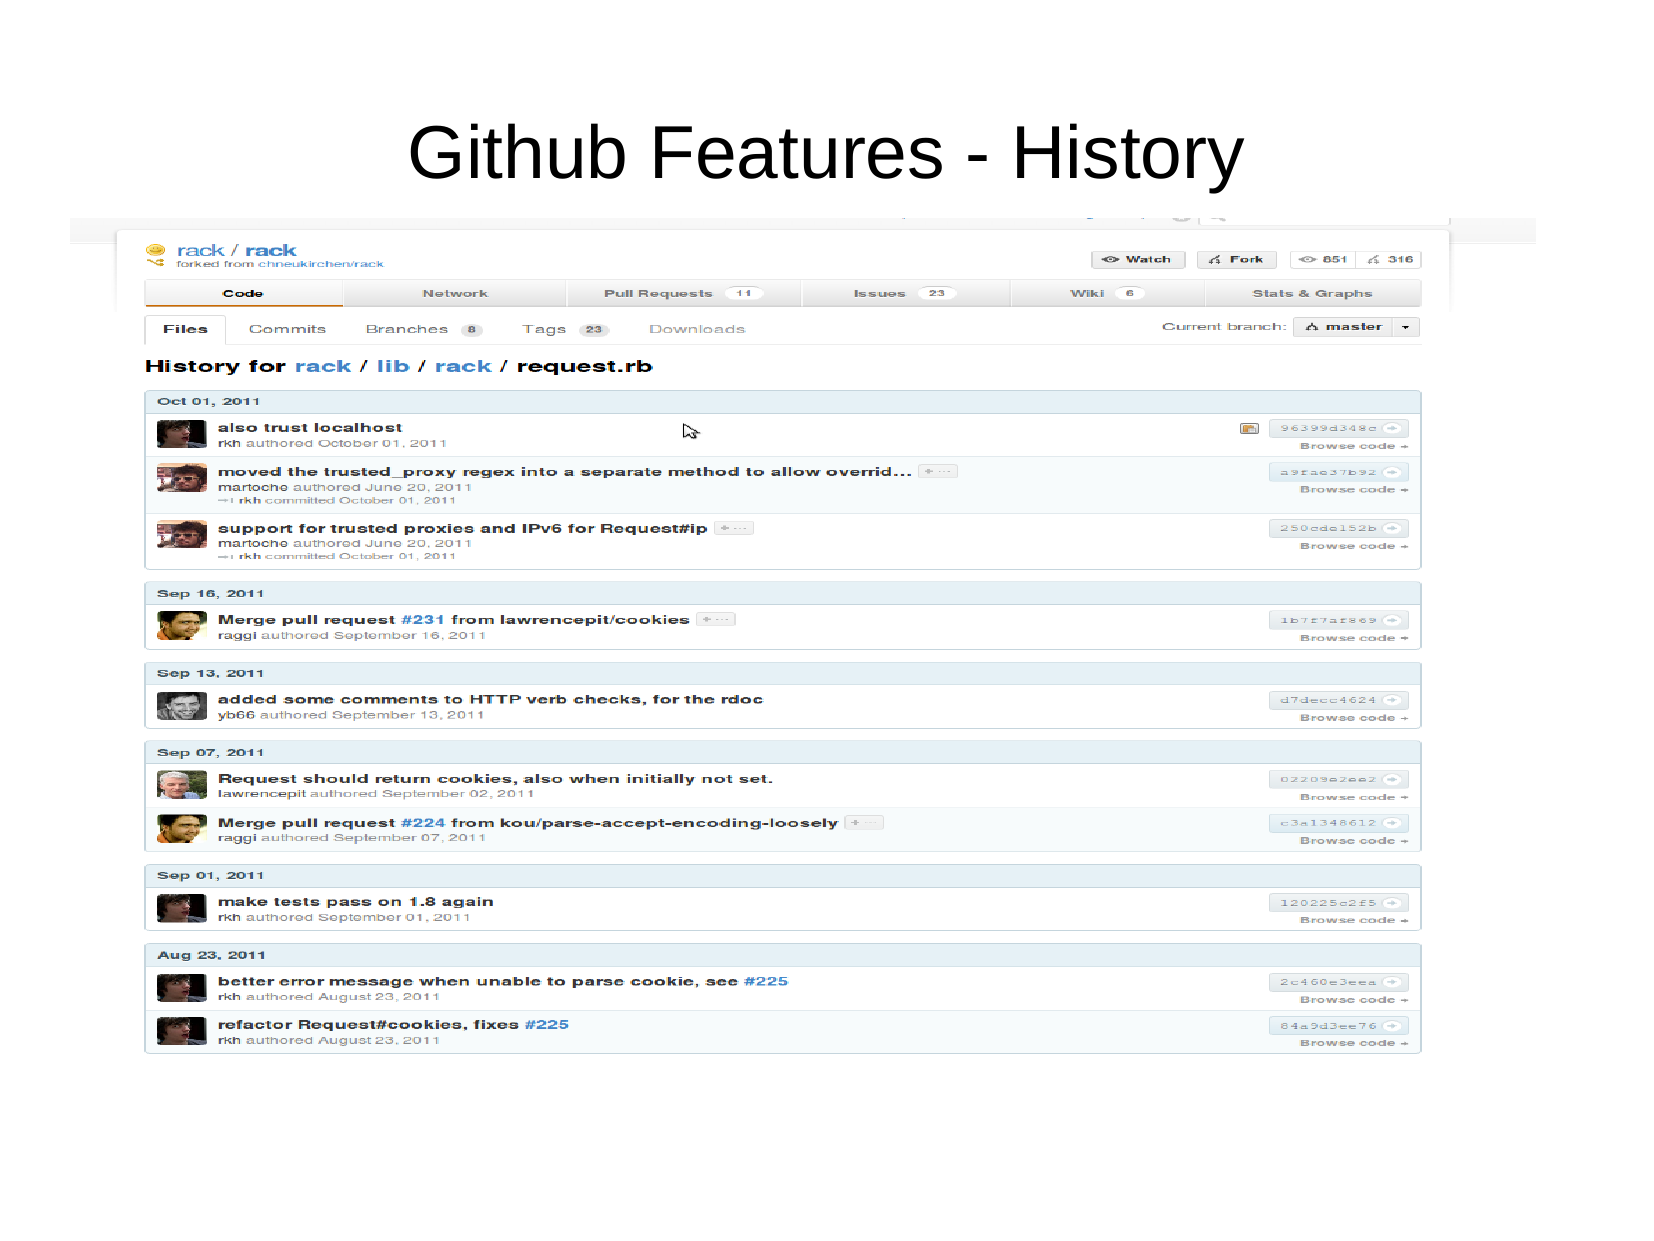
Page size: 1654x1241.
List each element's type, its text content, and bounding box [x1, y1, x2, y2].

picture [70, 218, 1536, 1063]
title Github Features - History [82, 49, 1571, 257]
